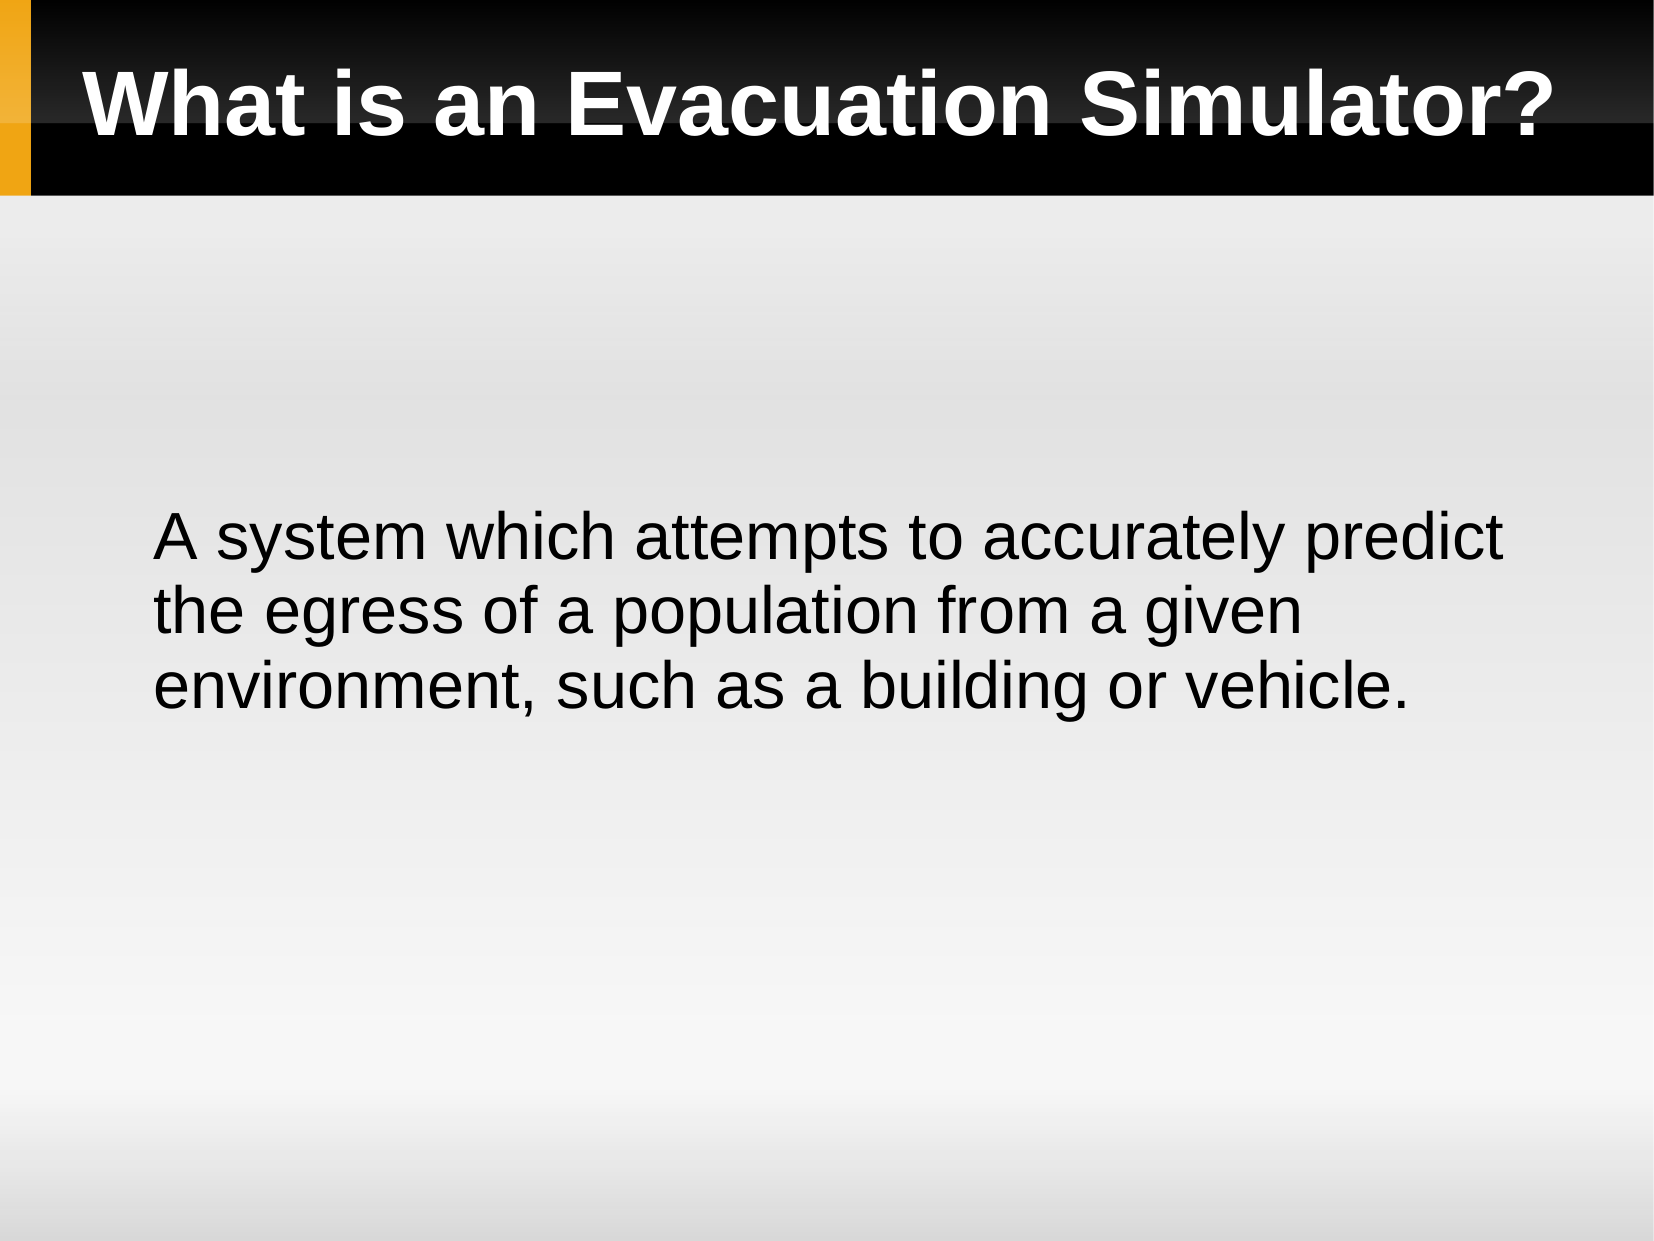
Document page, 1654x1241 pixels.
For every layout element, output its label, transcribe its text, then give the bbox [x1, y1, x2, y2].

title What is an Evacuation Simulator? [76, 0, 1565, 208]
list A system which attempts to accurately predict the egress of a population from a given environment, such as a building or vehicle. [82, 290, 1571, 1109]
picture [0, 0, 1654, 1241]
